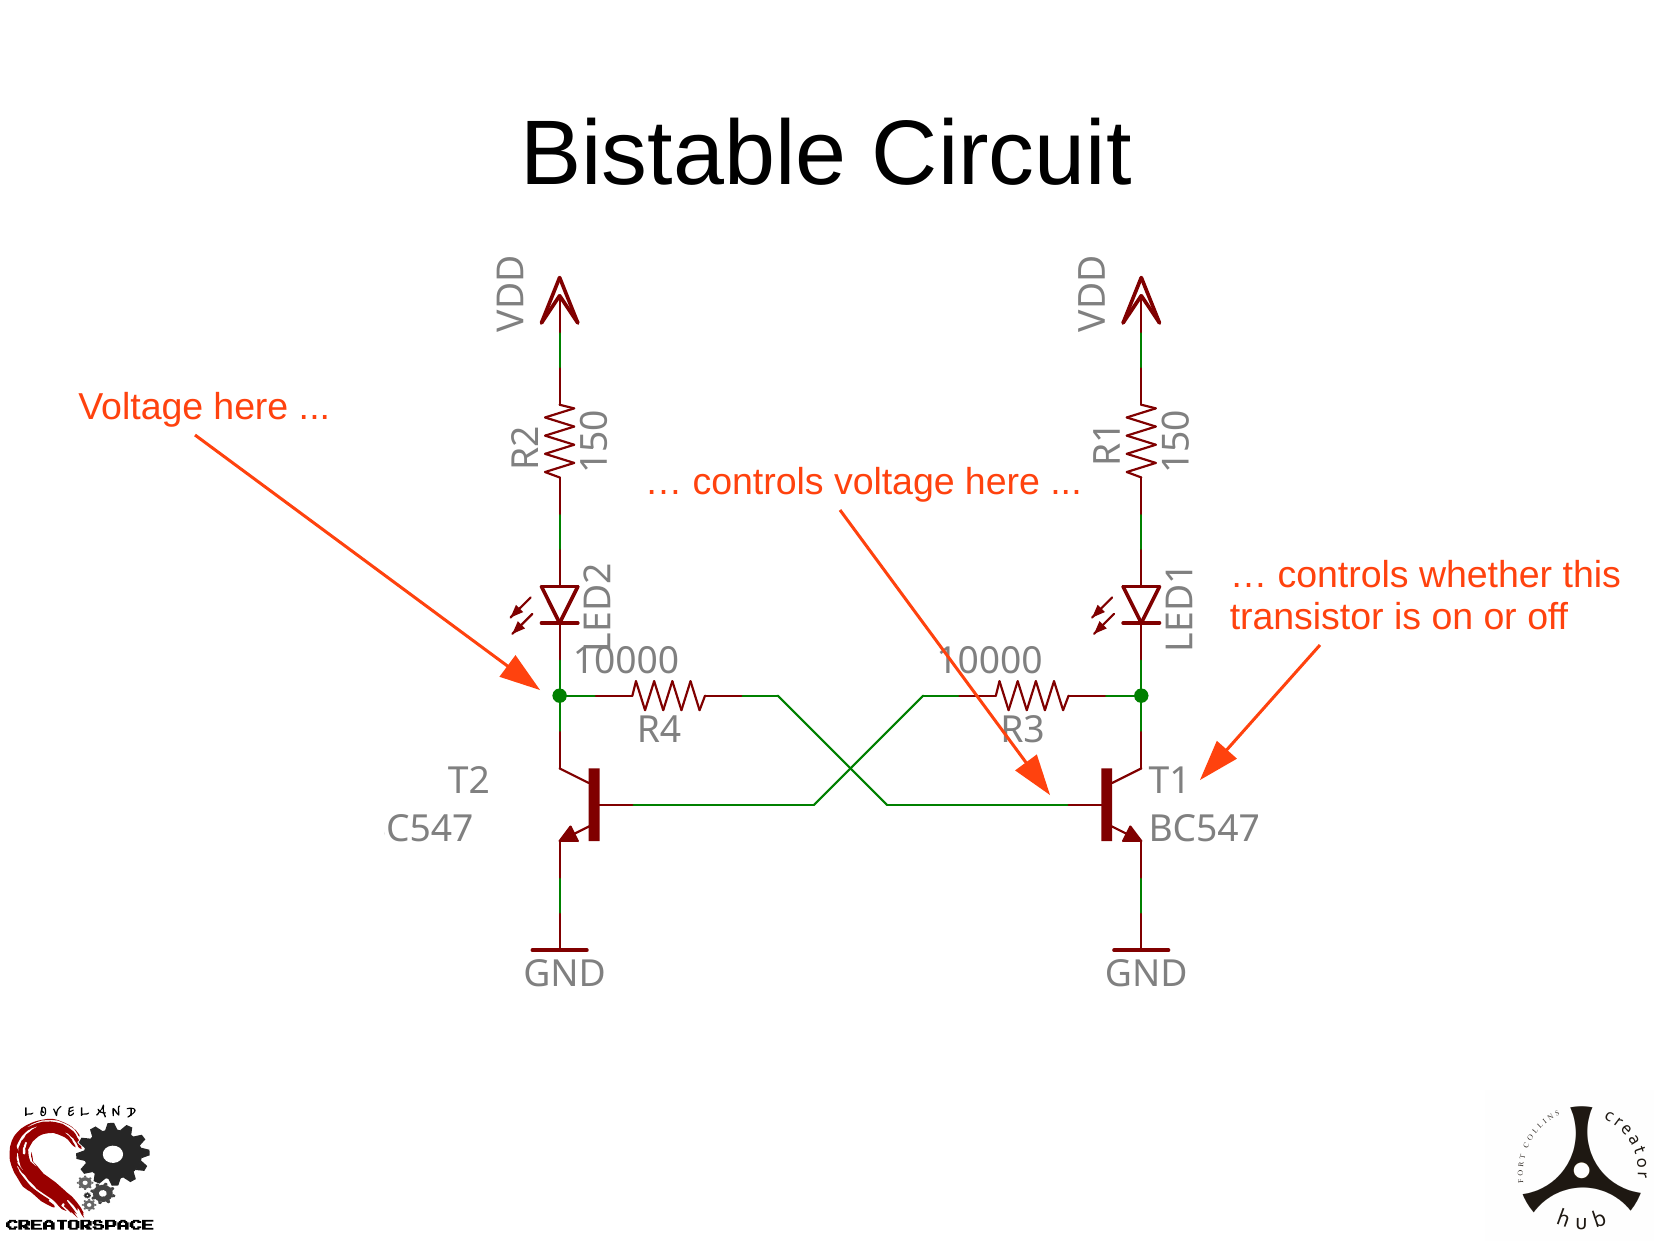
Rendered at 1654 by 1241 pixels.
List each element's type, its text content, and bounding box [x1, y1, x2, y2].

text_box … controls whether this transistor is on or off [1215, 546, 1636, 646]
picture [1485, 1090, 1654, 1241]
picture [384, 245, 1270, 996]
title Bistable Circuit [82, 49, 1571, 257]
text_box Voltage here ... [63, 378, 346, 436]
text_box … controls voltage here ... [630, 453, 1097, 511]
